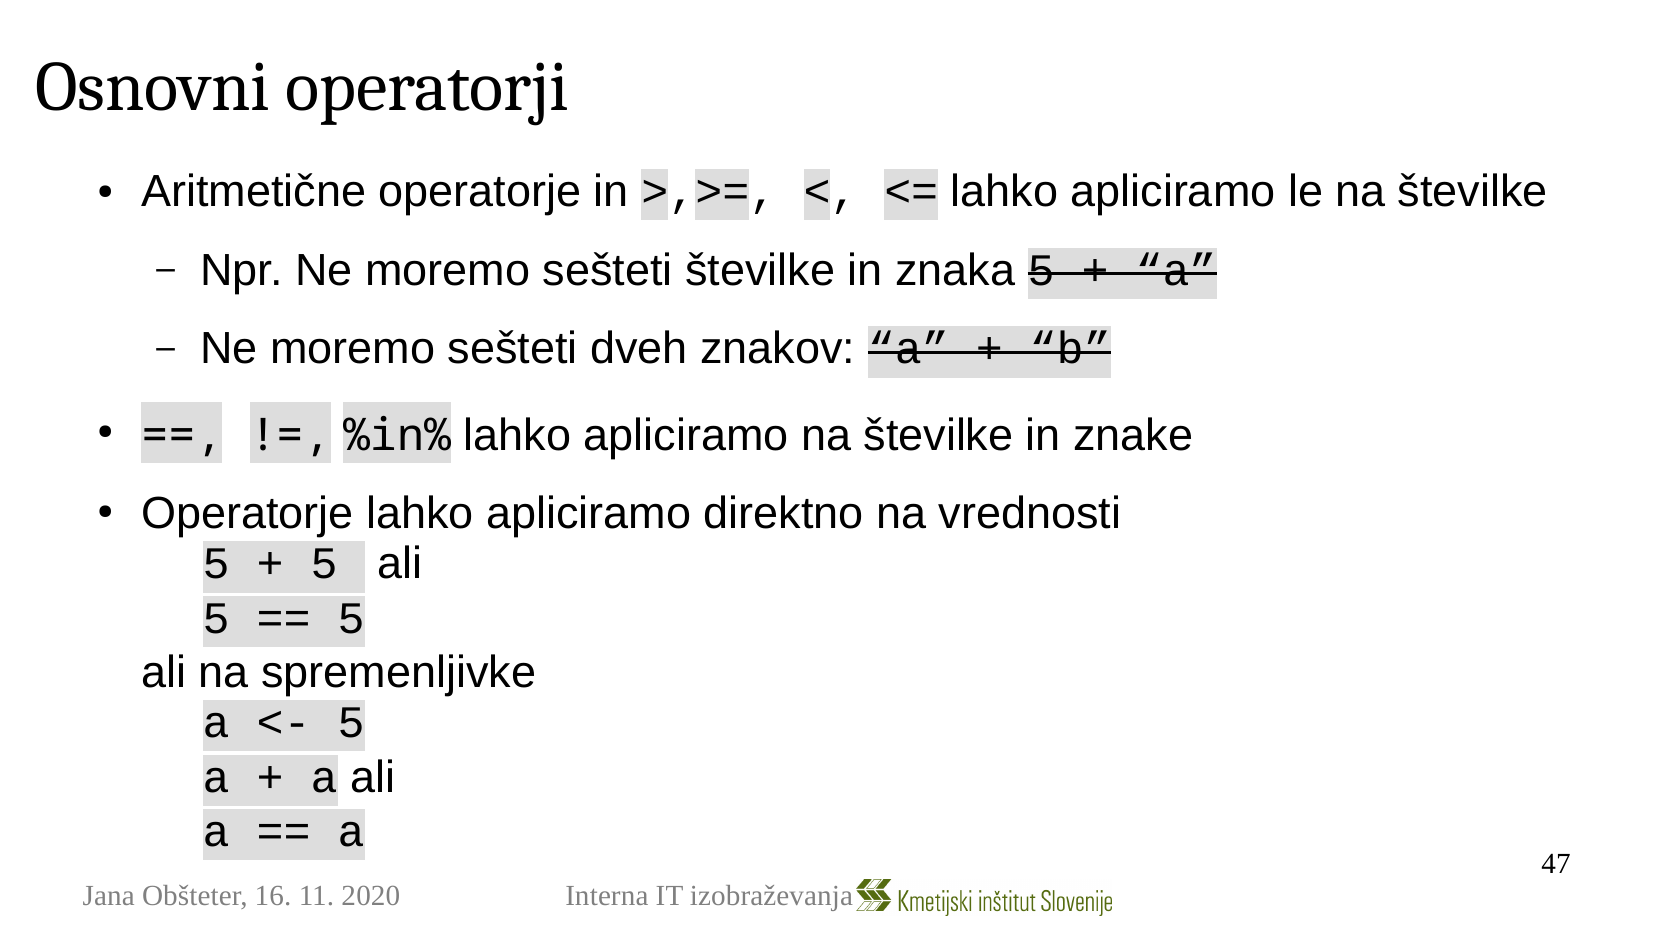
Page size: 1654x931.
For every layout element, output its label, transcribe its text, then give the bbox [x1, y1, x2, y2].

list Aritmetične operatorje in >,>=, <, <= lahko apliciramo le na številke Npr. Ne moremo sešteti številke in znaka 5 + “a” Ne moremo sešteti dveh znakov: “a” + “b” ==, !=, %in% lahko apliciramo na številke in znake Operatorje lahko apliciramo direktno na vrednosti 5 + 5 ali 5 == 5 ali na spremenljivke a <- 5 a + a ali a == a [82, 165, 1654, 919]
title Osnovni operatorji [35, 21, 1524, 154]
